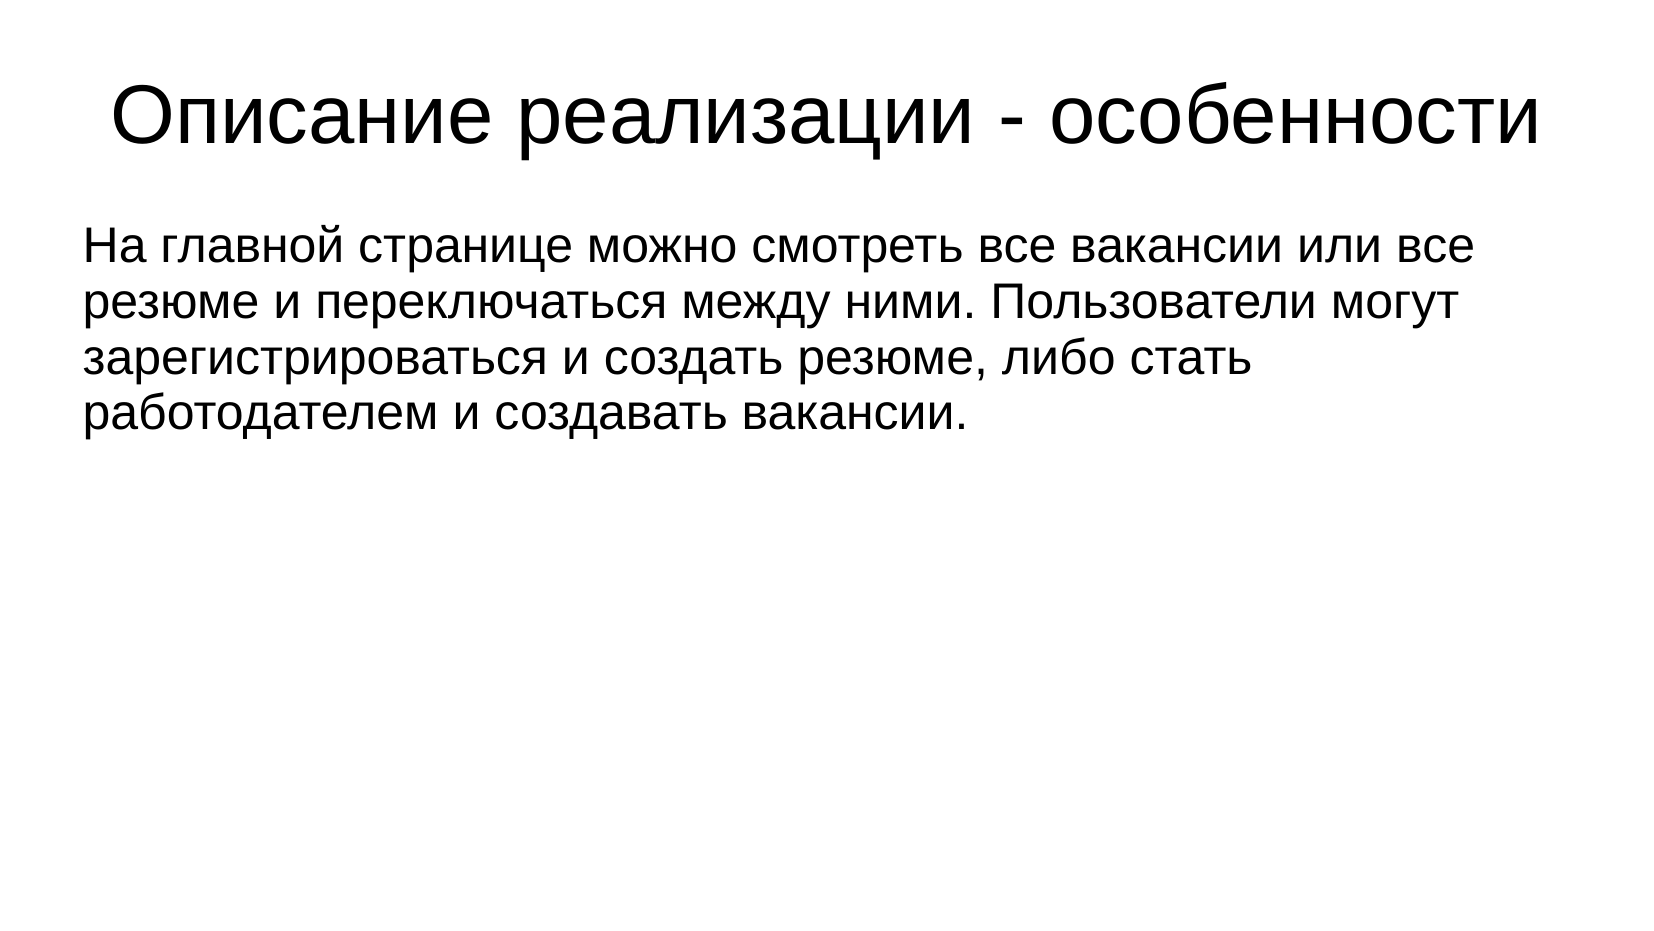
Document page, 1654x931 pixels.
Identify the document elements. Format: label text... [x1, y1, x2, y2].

title Описание реализации - особенности [82, 37, 1571, 193]
list На главной странице можно смотреть все вакансии или все резюме и переключаться между ними. Пользователи могут зарегистрироваться и создать резюме, либо стать работодателем и создавать вакансии. [82, 217, 1571, 758]
